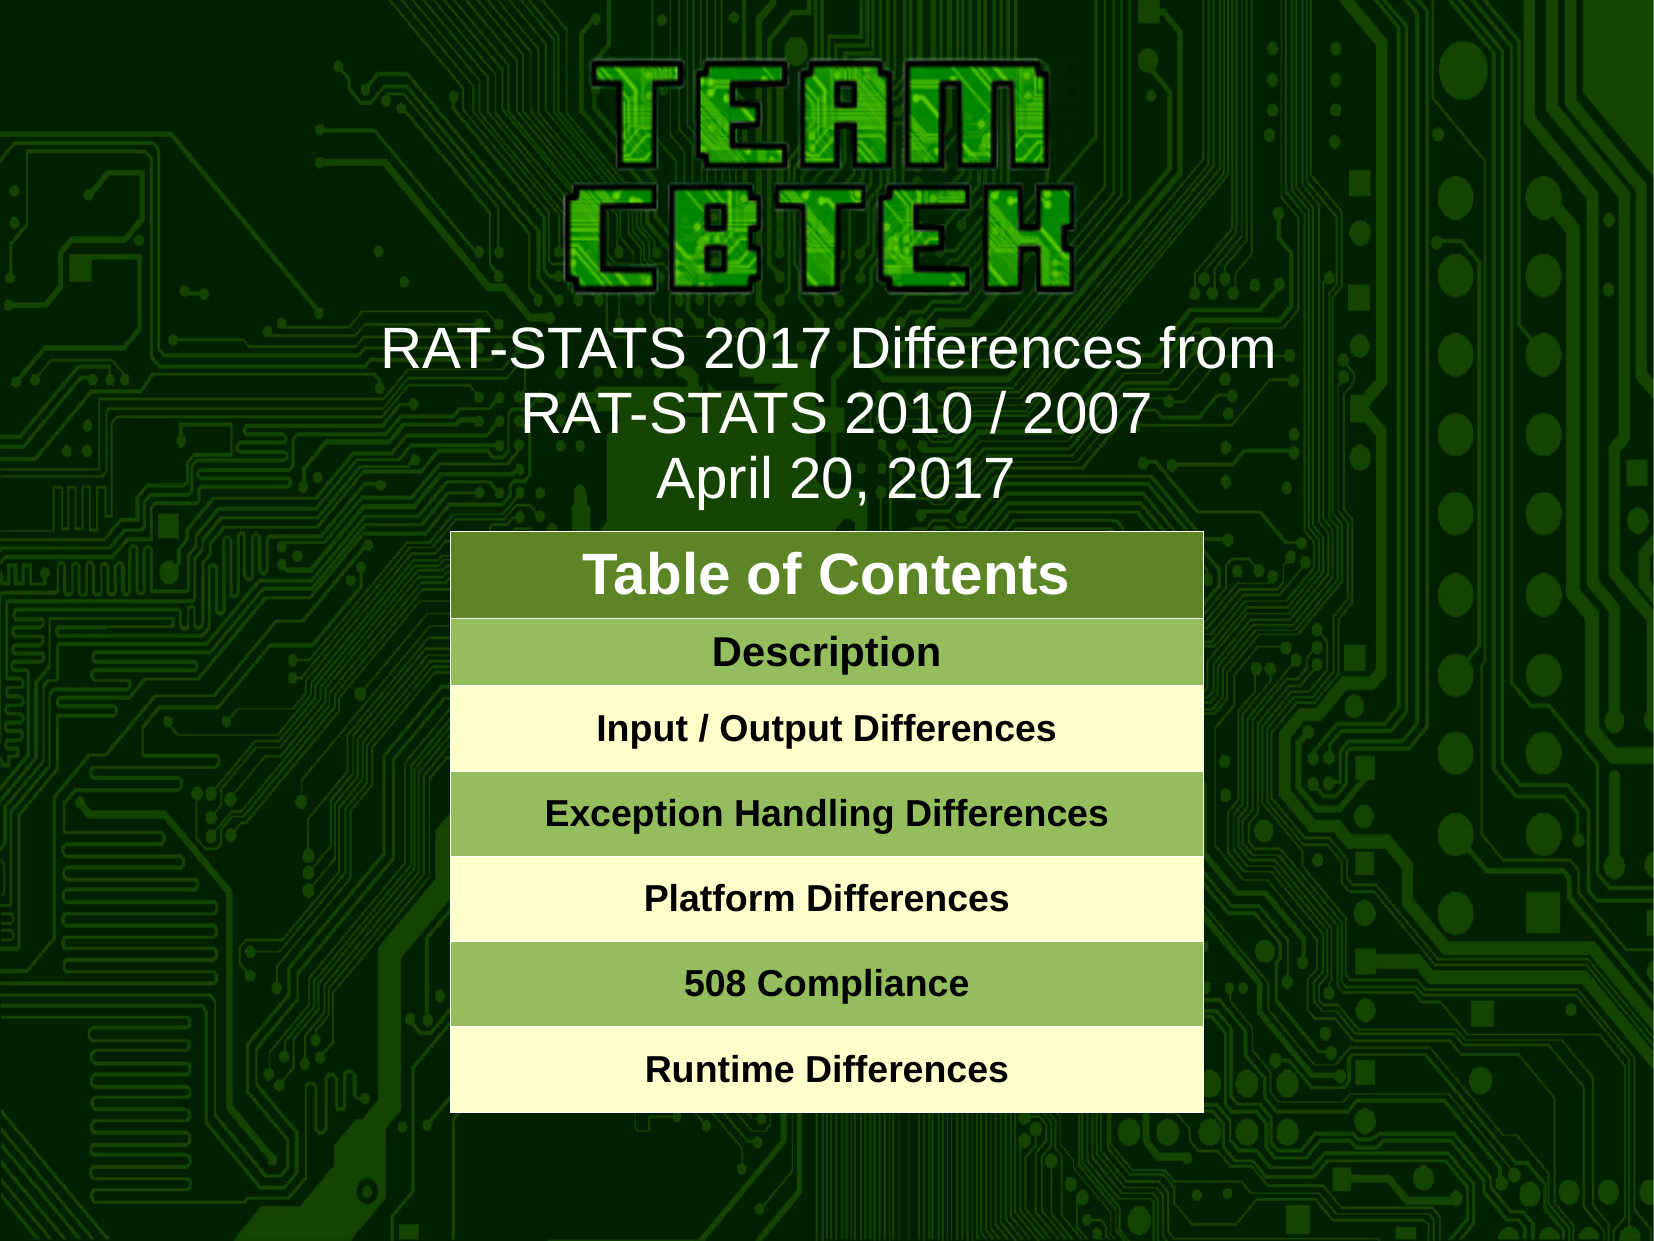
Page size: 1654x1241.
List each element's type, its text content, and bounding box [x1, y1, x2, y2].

title RAT-STATS 2017 Differences from RAT-STATS 2010 / 2007 April 20, 2017 [92, 315, 1581, 511]
table_cell Exception Handling Differences [451, 772, 1203, 856]
table_cell Description [451, 619, 1203, 685]
table_cell Platform Differences [451, 857, 1203, 941]
picture [0, 0, 1654, 1241]
table_cell 508 Compliance [451, 942, 1203, 1026]
table_cell Runtime Differences [451, 1027, 1203, 1112]
table_cell Input / Output Differences [451, 686, 1203, 771]
table_header Table of Contents [451, 532, 1203, 618]
